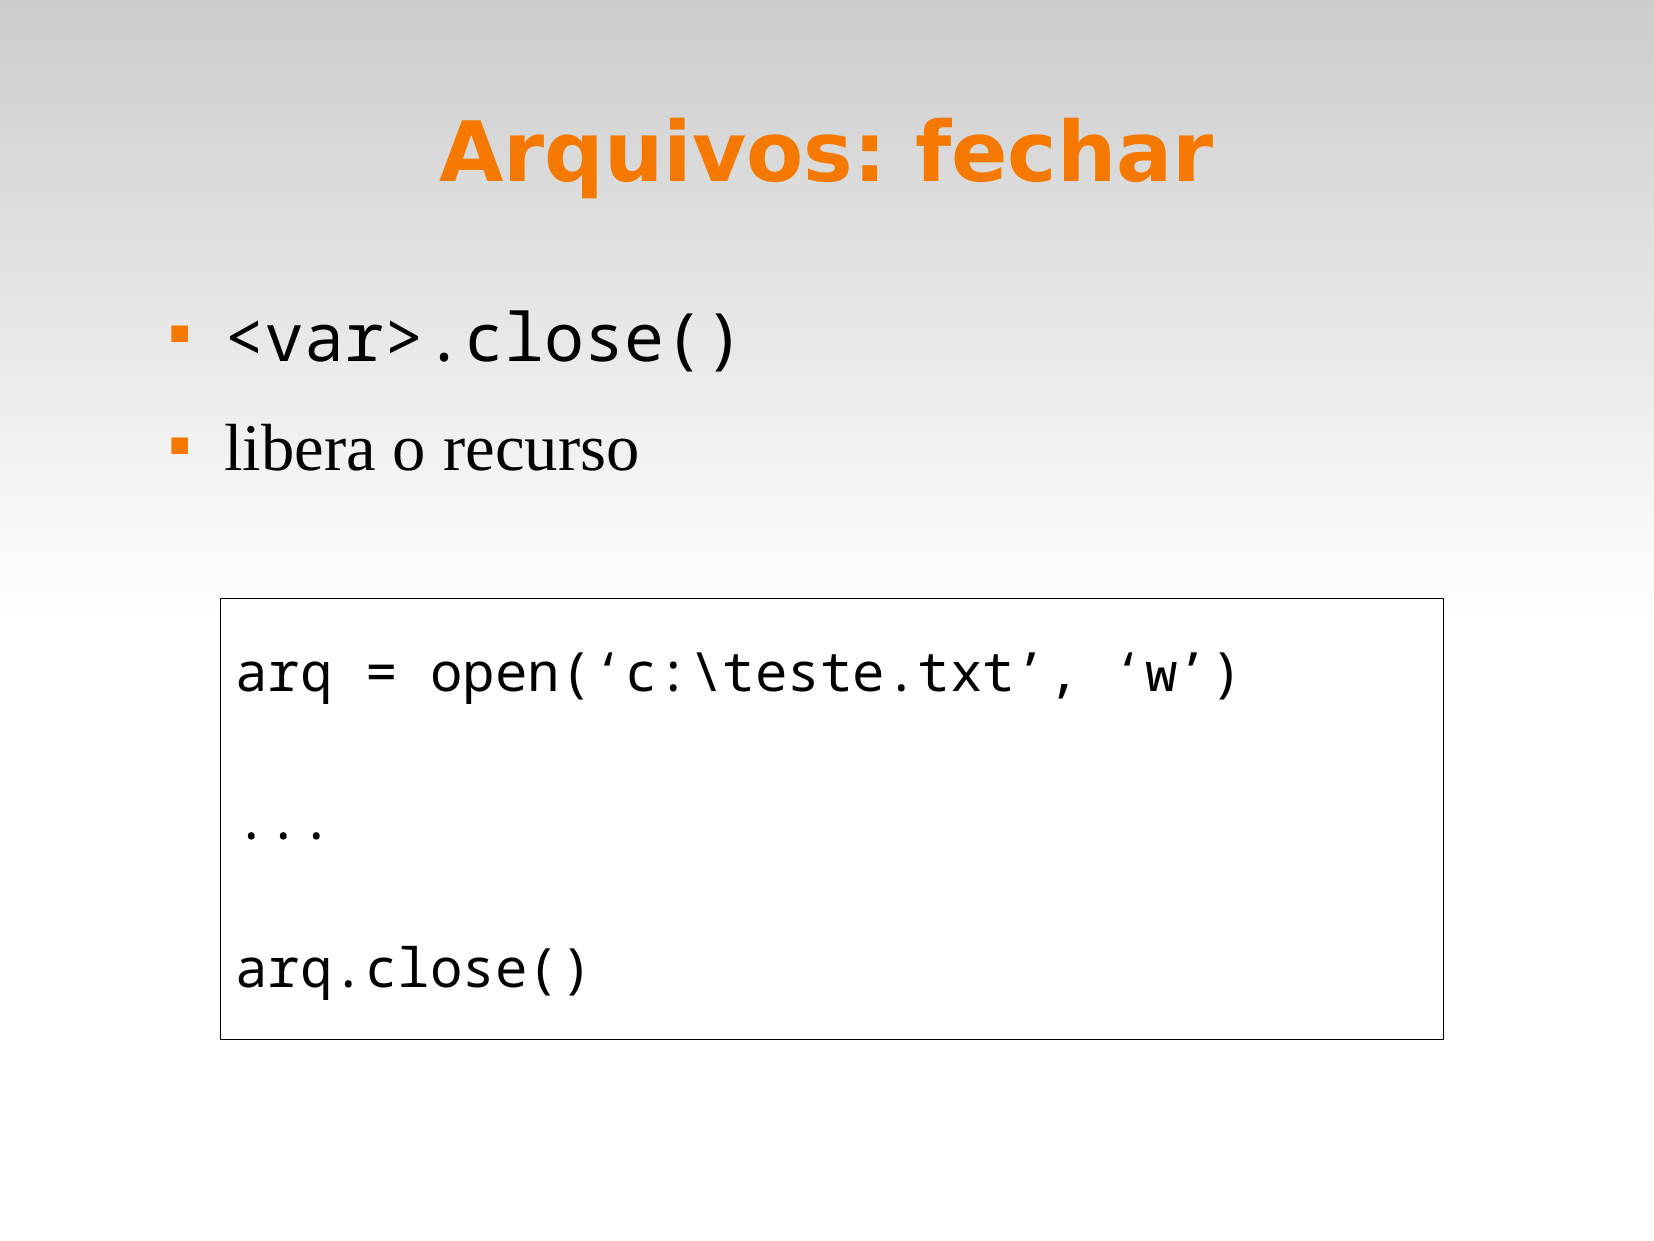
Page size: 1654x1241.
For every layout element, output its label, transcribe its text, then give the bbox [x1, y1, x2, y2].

title Arquivos: fechar [82, 49, 1571, 257]
text_box arq = open(‘c:\teste.txt’, ‘w’) ... arq.close() [220, 598, 1444, 1040]
list <var>.close() libera o recurso [82, 290, 1571, 1189]
